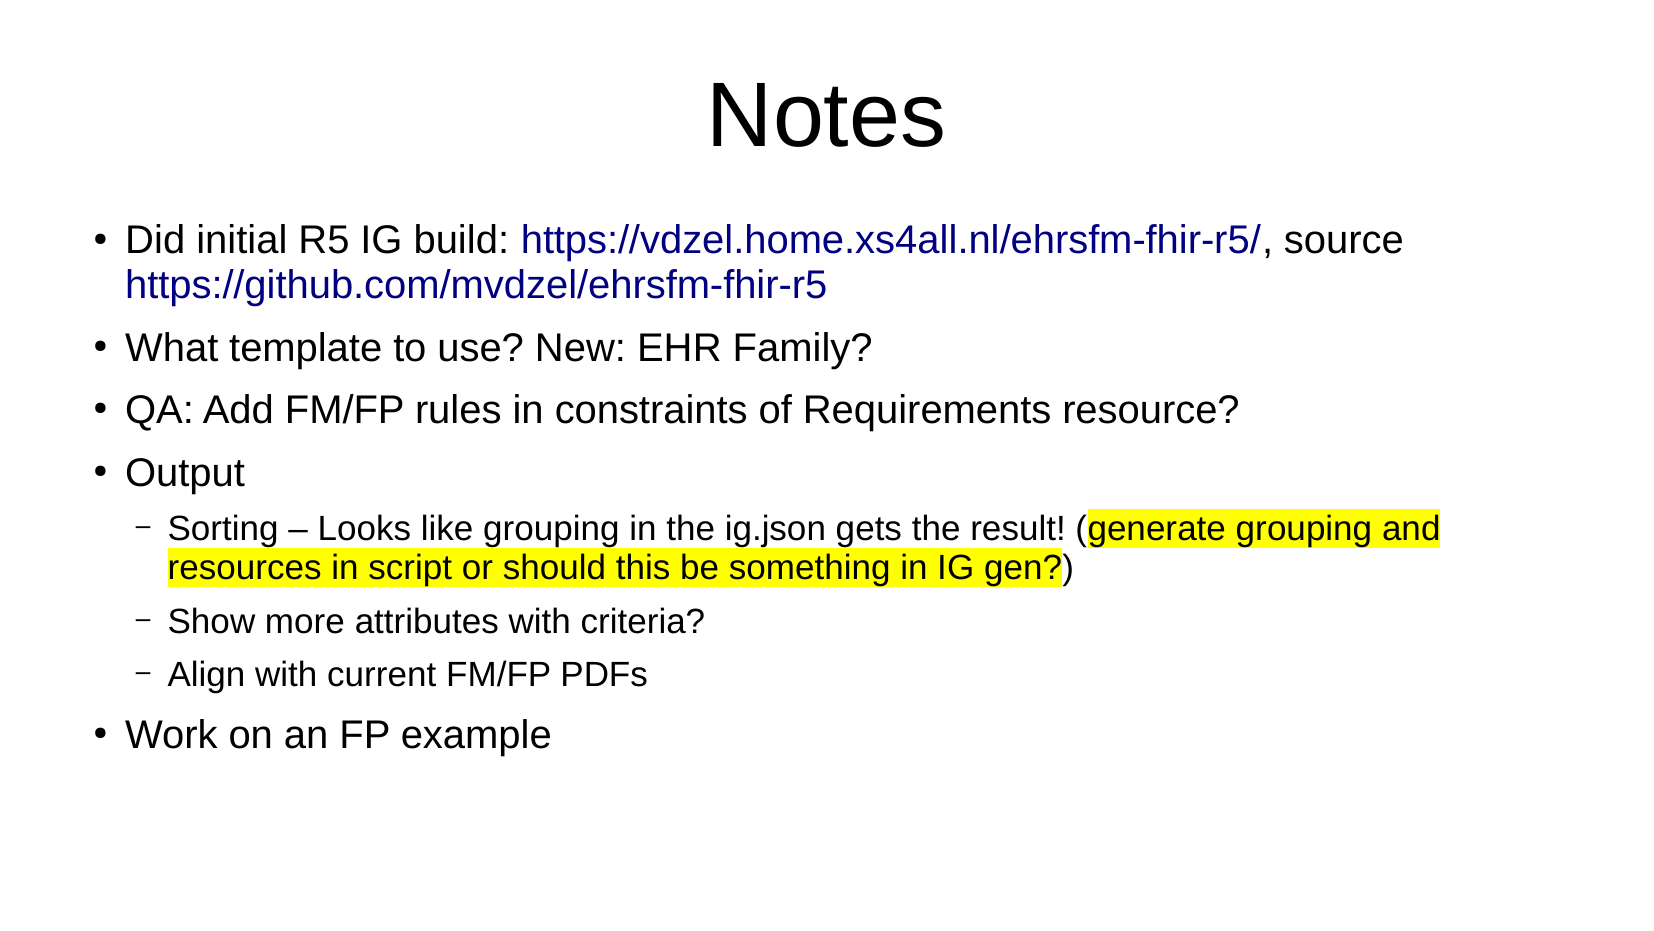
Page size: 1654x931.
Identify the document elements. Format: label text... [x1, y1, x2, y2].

title Notes [82, 37, 1571, 193]
list Did initial R5 IG build: https://vdzel.home.xs4all.nl/ehrsfm-fhir-r5/, source https://github.com/mvdzel/ehrsfm-fhir-r5 What template to use? New: EHR Family? QA: Add FM/FP rules in constraints of Requirements resource? Output Sorting – Looks like grouping in the ig.json gets the result! (generate grouping and resources in script or should this be something in IG gen?) Show more attributes with criteria? Align with current FM/FP PDFs Work on an FP example [82, 217, 1571, 758]
